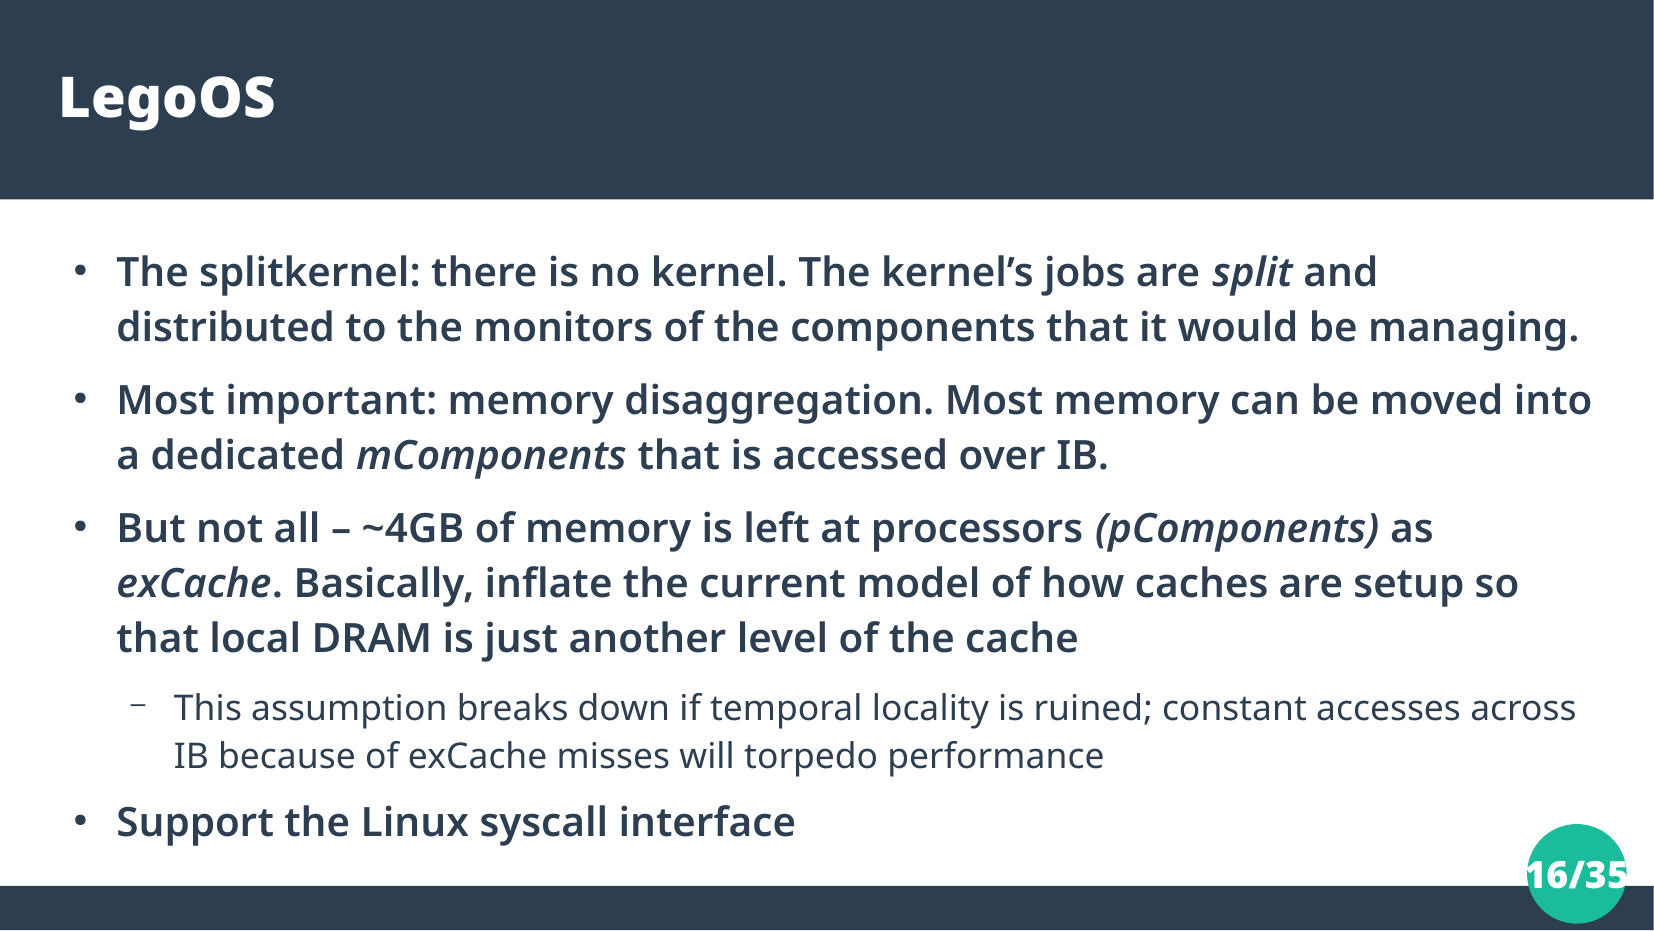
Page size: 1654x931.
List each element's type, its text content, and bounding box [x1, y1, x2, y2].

list The splitkernel: there is no kernel. The kernel’s jobs are split and distributed to the monitors of the components that it would be managing. Most important: memory disaggregation. Most memory can be moved into a dedicated mComponents that is accessed over IB. But not all – ~4GB of memory is left at processors (pComponents) as exCache. Basically, inflate the current model of how caches are setup so that local DRAM is just another level of the cache This assumption breaks down if temporal locality is ruined; constant accesses across IB because of exCache misses will torpedo performance Support the Linux syscall interface [59, 243, 1595, 864]
title LegoOS [59, 37, 1595, 155]
